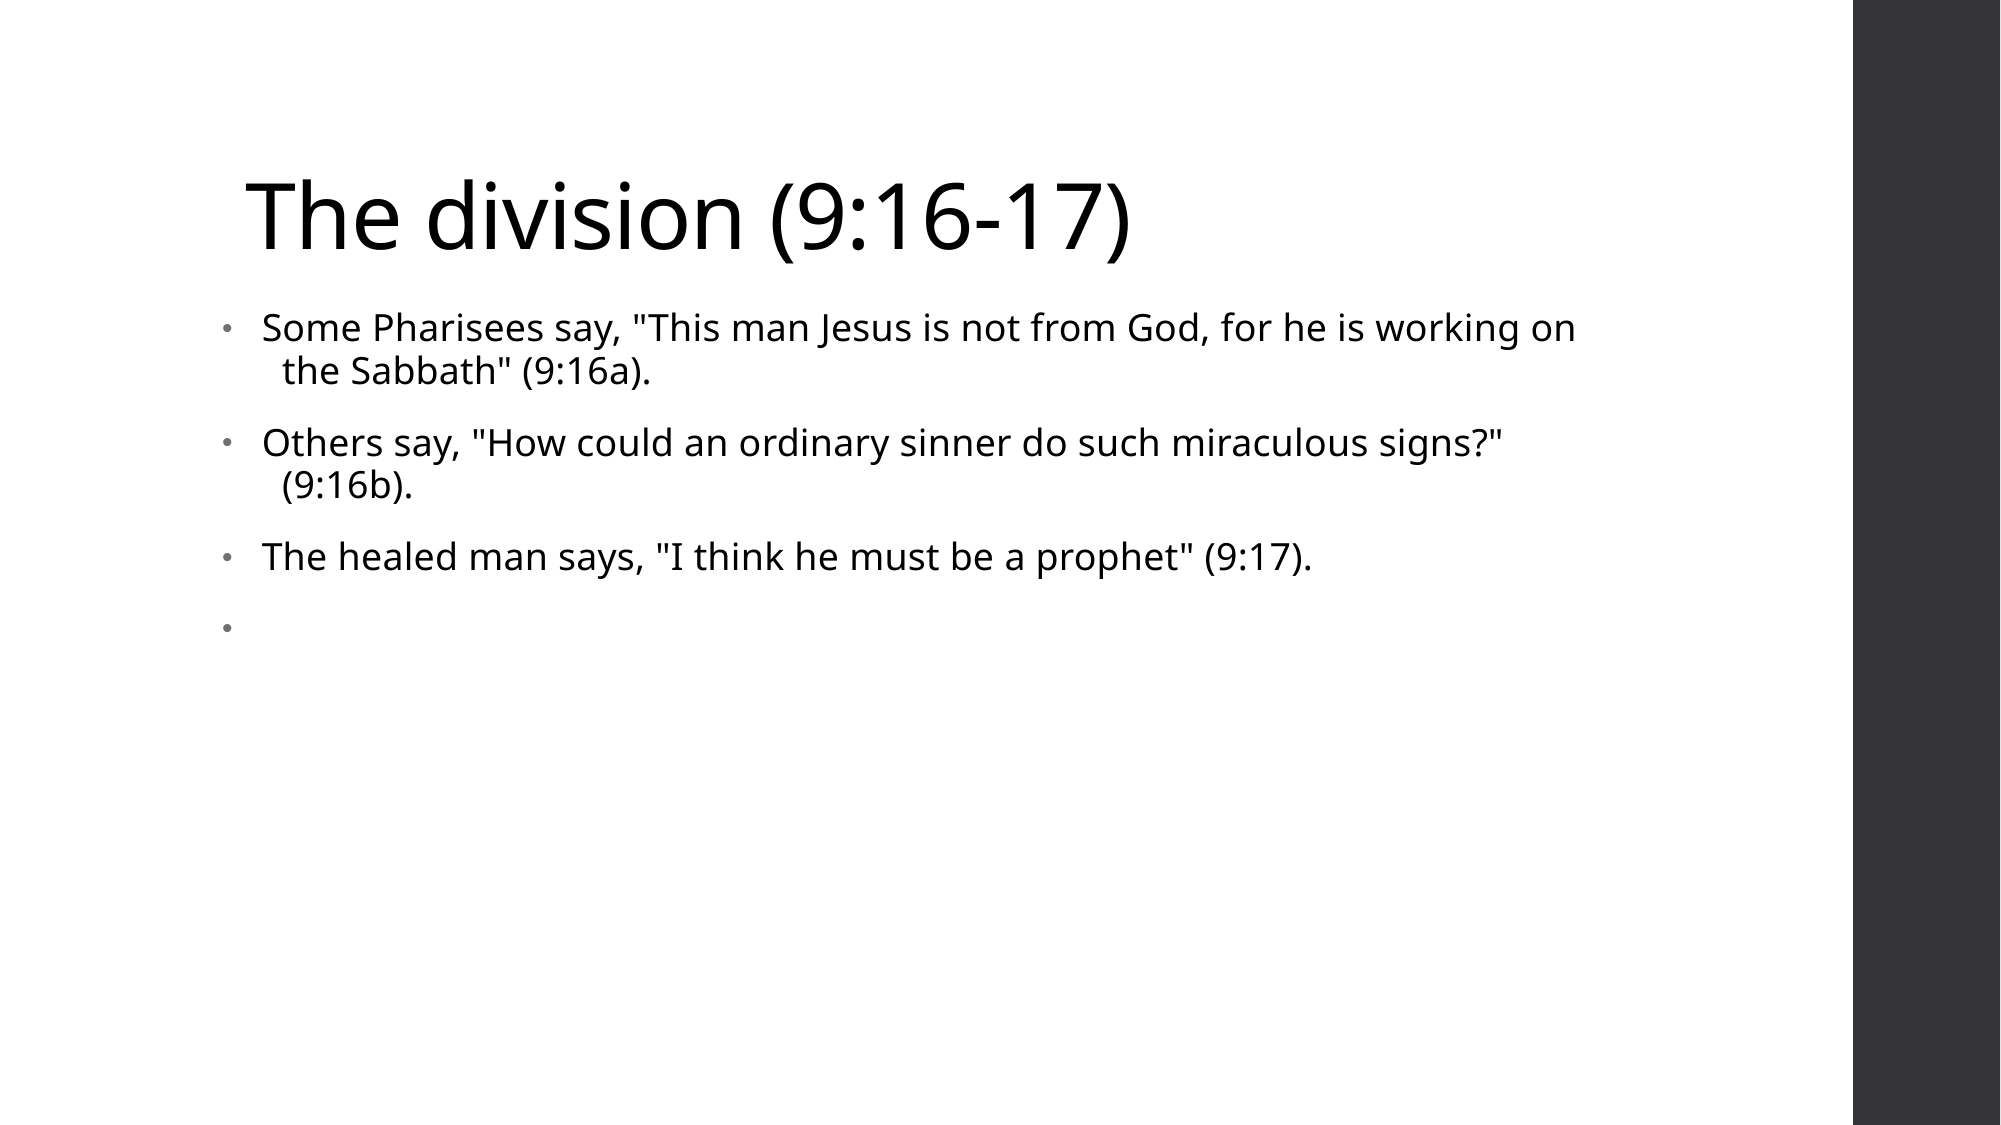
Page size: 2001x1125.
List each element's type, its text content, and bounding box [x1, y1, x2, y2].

title The division (9:16-17) [206, 60, 1797, 278]
list Some Pharisees say, "This man Jesus is not from God, for he is working on the Sabbath" (9:16a). Others say, "How could an ordinary sinner do such miraculous signs?" (9:16b). The healed man says, "I think he must be a prophet" (9:17). [206, 299, 1617, 1014]
